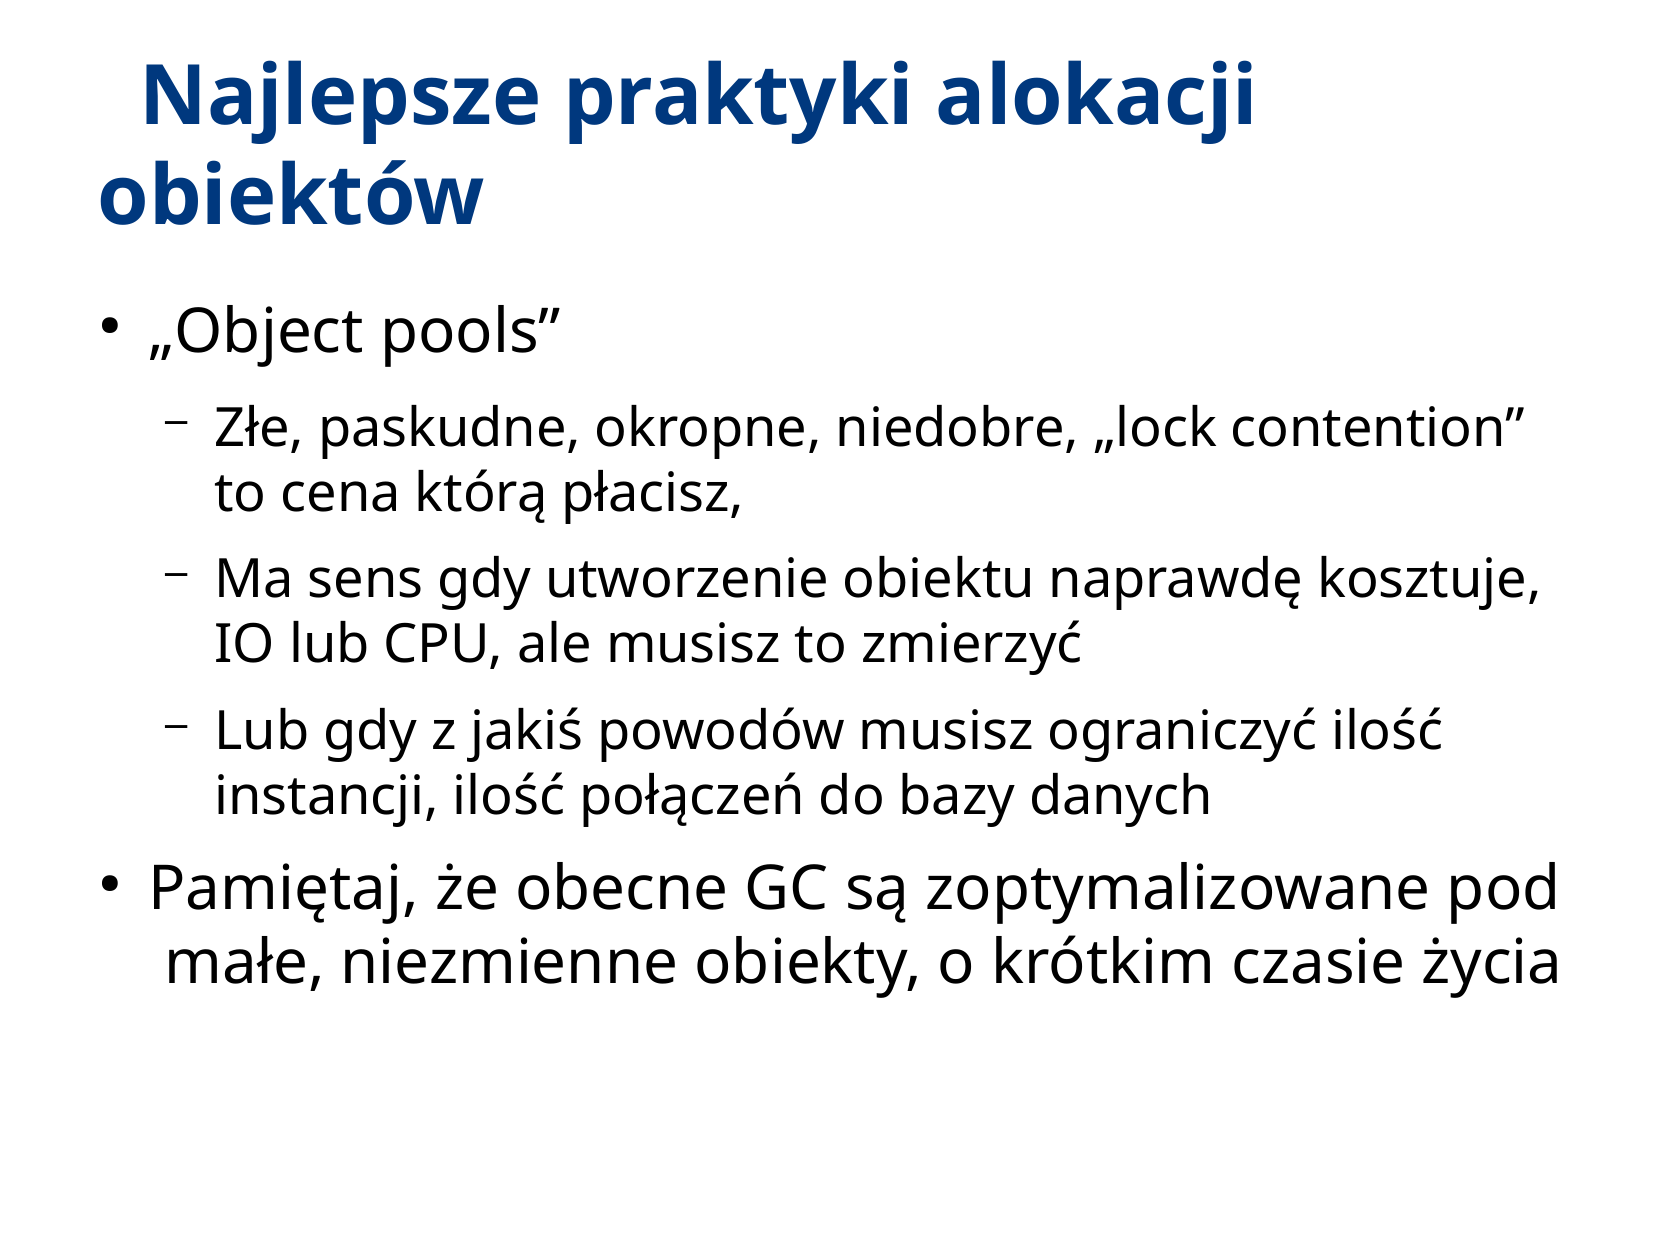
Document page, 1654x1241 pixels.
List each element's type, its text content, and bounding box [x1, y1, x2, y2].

title Najlepsze praktyki alokacji obiektów [82, 49, 1571, 257]
list „Object pools” Złe, paskudne, okropne, niedobre, „lock contention” to cena którą płacisz, Ma sens gdy utworzenie obiektu naprawdę kosztuje, IO lub CPU, ale musisz to zmierzyć Lub gdy z jakiś powodów musisz ograniczyć ilość instancji, ilość połączeń do bazy danych Pamiętaj, że obecne GC są zoptymalizowane pod małe, niezmienne obiekty, o krótkim czasie życia [82, 290, 1571, 1010]
